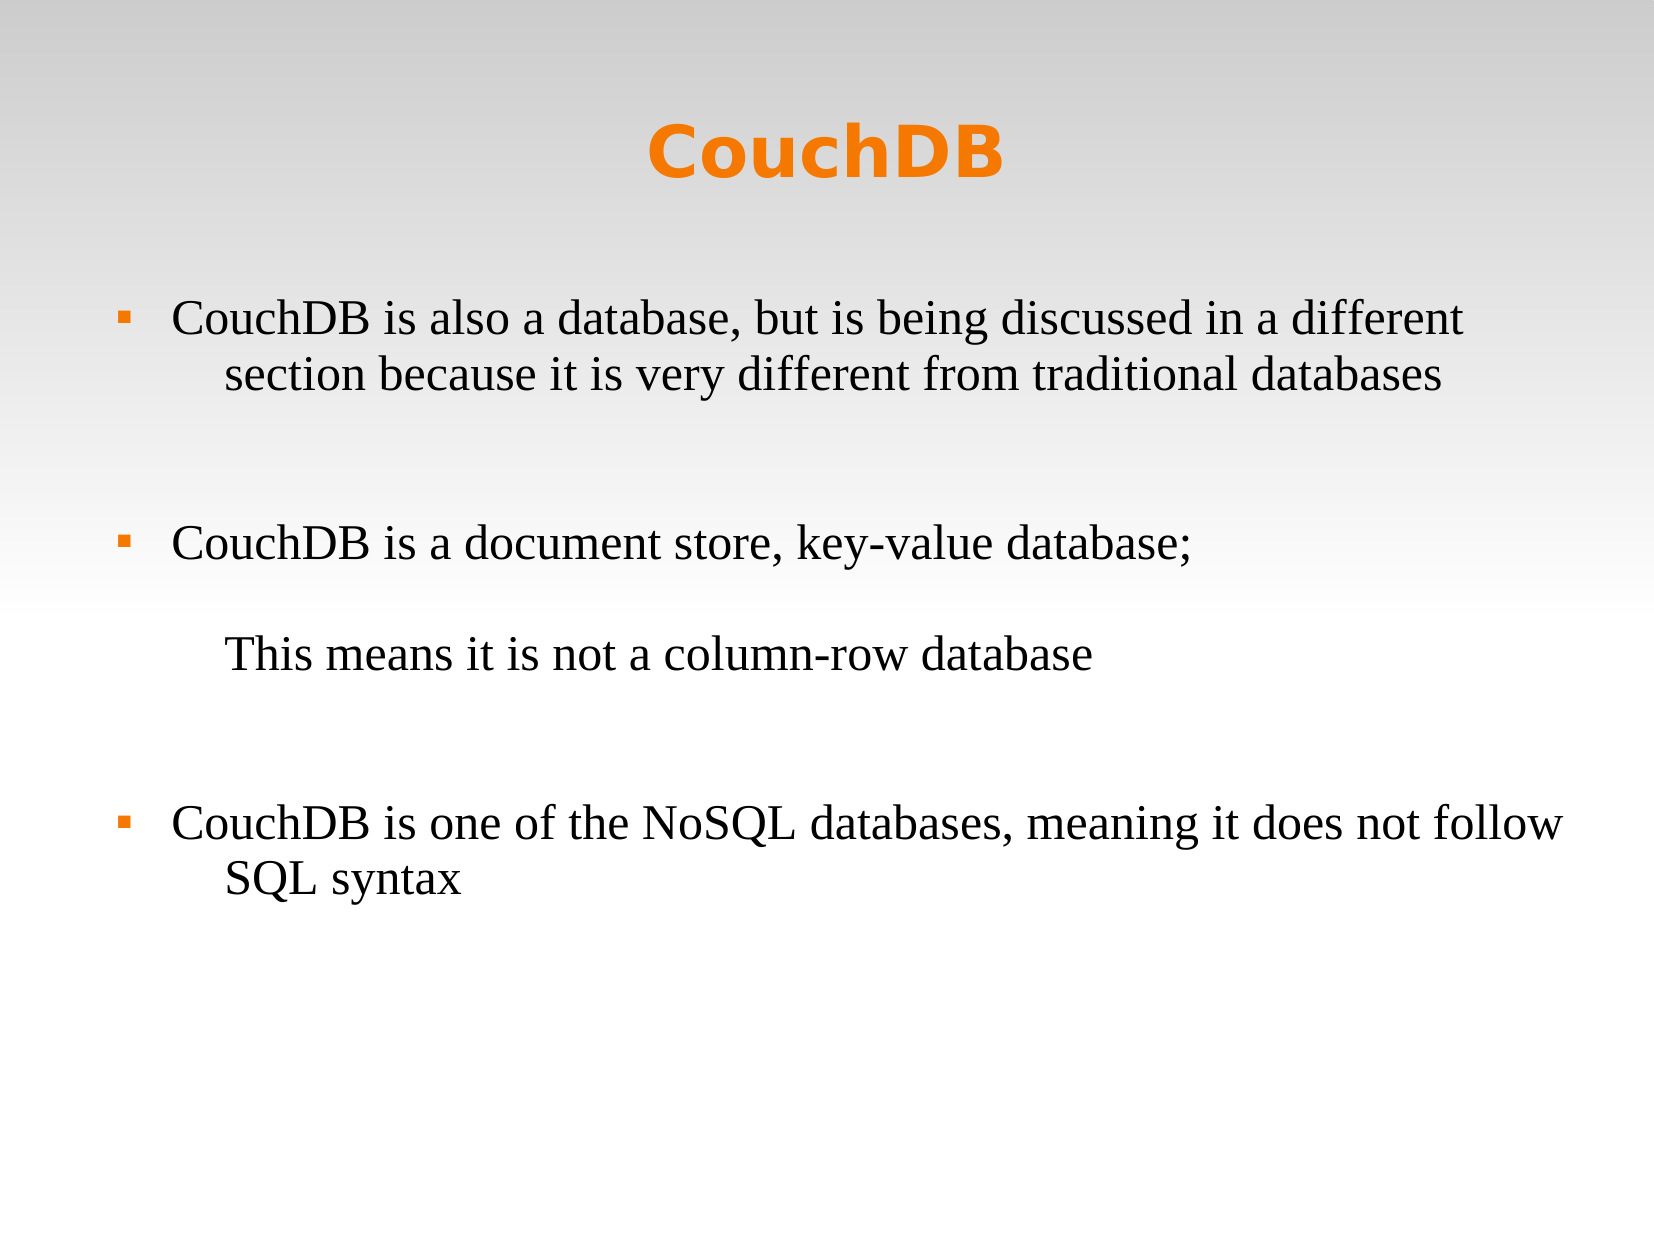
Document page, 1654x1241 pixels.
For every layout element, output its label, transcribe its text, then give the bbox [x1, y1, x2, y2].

title CouchDB [82, 49, 1571, 257]
list CouchDB is also a database, but is being discussed in a different section because it is very different from traditional databases CouchDB is a document store, key-value database; This means it is not a column-row database CouchDB is one of the NoSQL databases, meaning it does not follow SQL syntax [82, 290, 1571, 1109]
